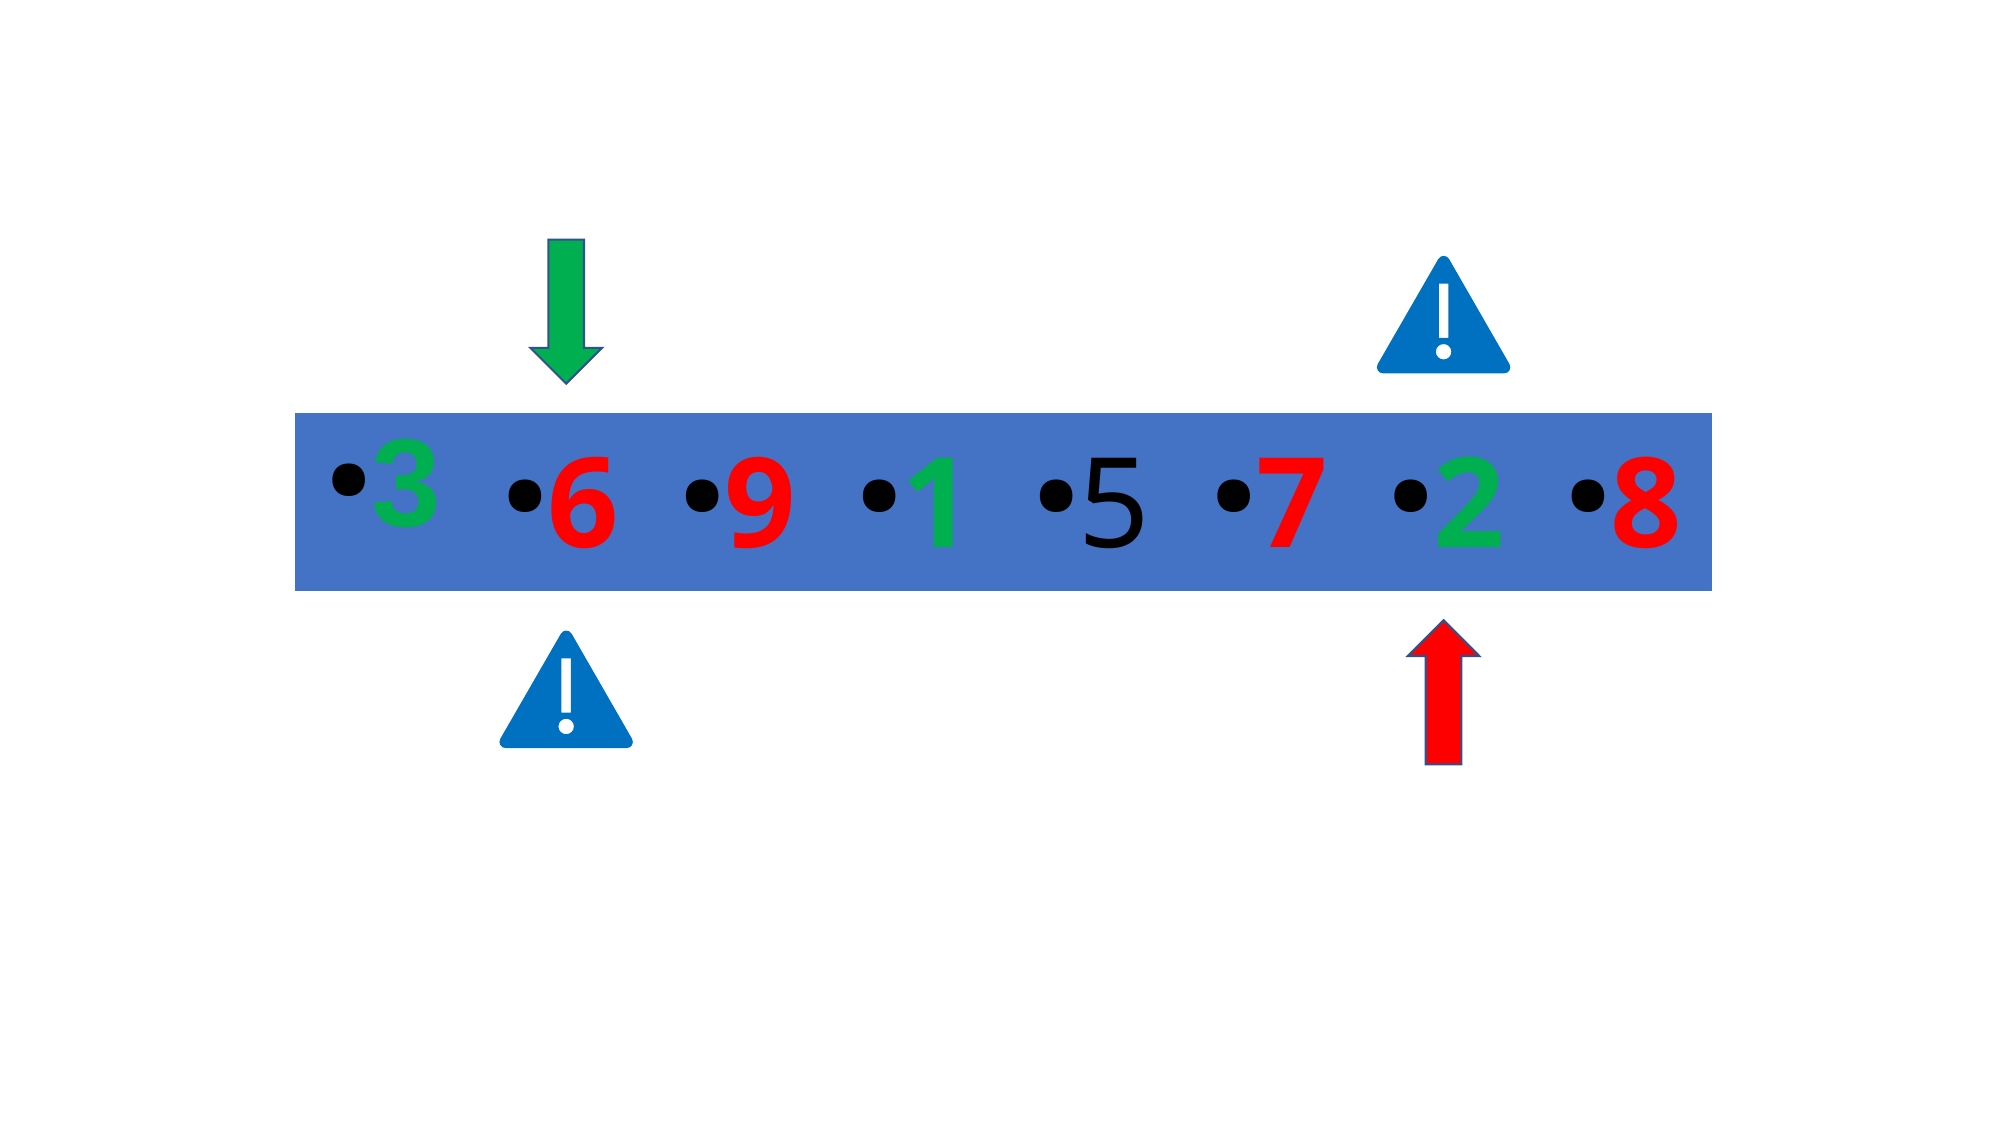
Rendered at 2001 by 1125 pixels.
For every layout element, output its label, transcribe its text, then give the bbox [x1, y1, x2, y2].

table_header 2 [1358, 413, 1535, 591]
table_header 7 [1181, 413, 1358, 591]
table_header 6 [472, 413, 649, 591]
picture [491, 614, 642, 765]
picture [1368, 239, 1519, 390]
text_box [1407, 620, 1480, 765]
table_header 8 [1535, 413, 1712, 591]
text_box [530, 239, 602, 384]
table_header 5 [1004, 413, 1181, 591]
table_header 1 [826, 413, 1004, 591]
table_header 3 [295, 413, 472, 591]
table_header 9 [649, 413, 826, 591]
